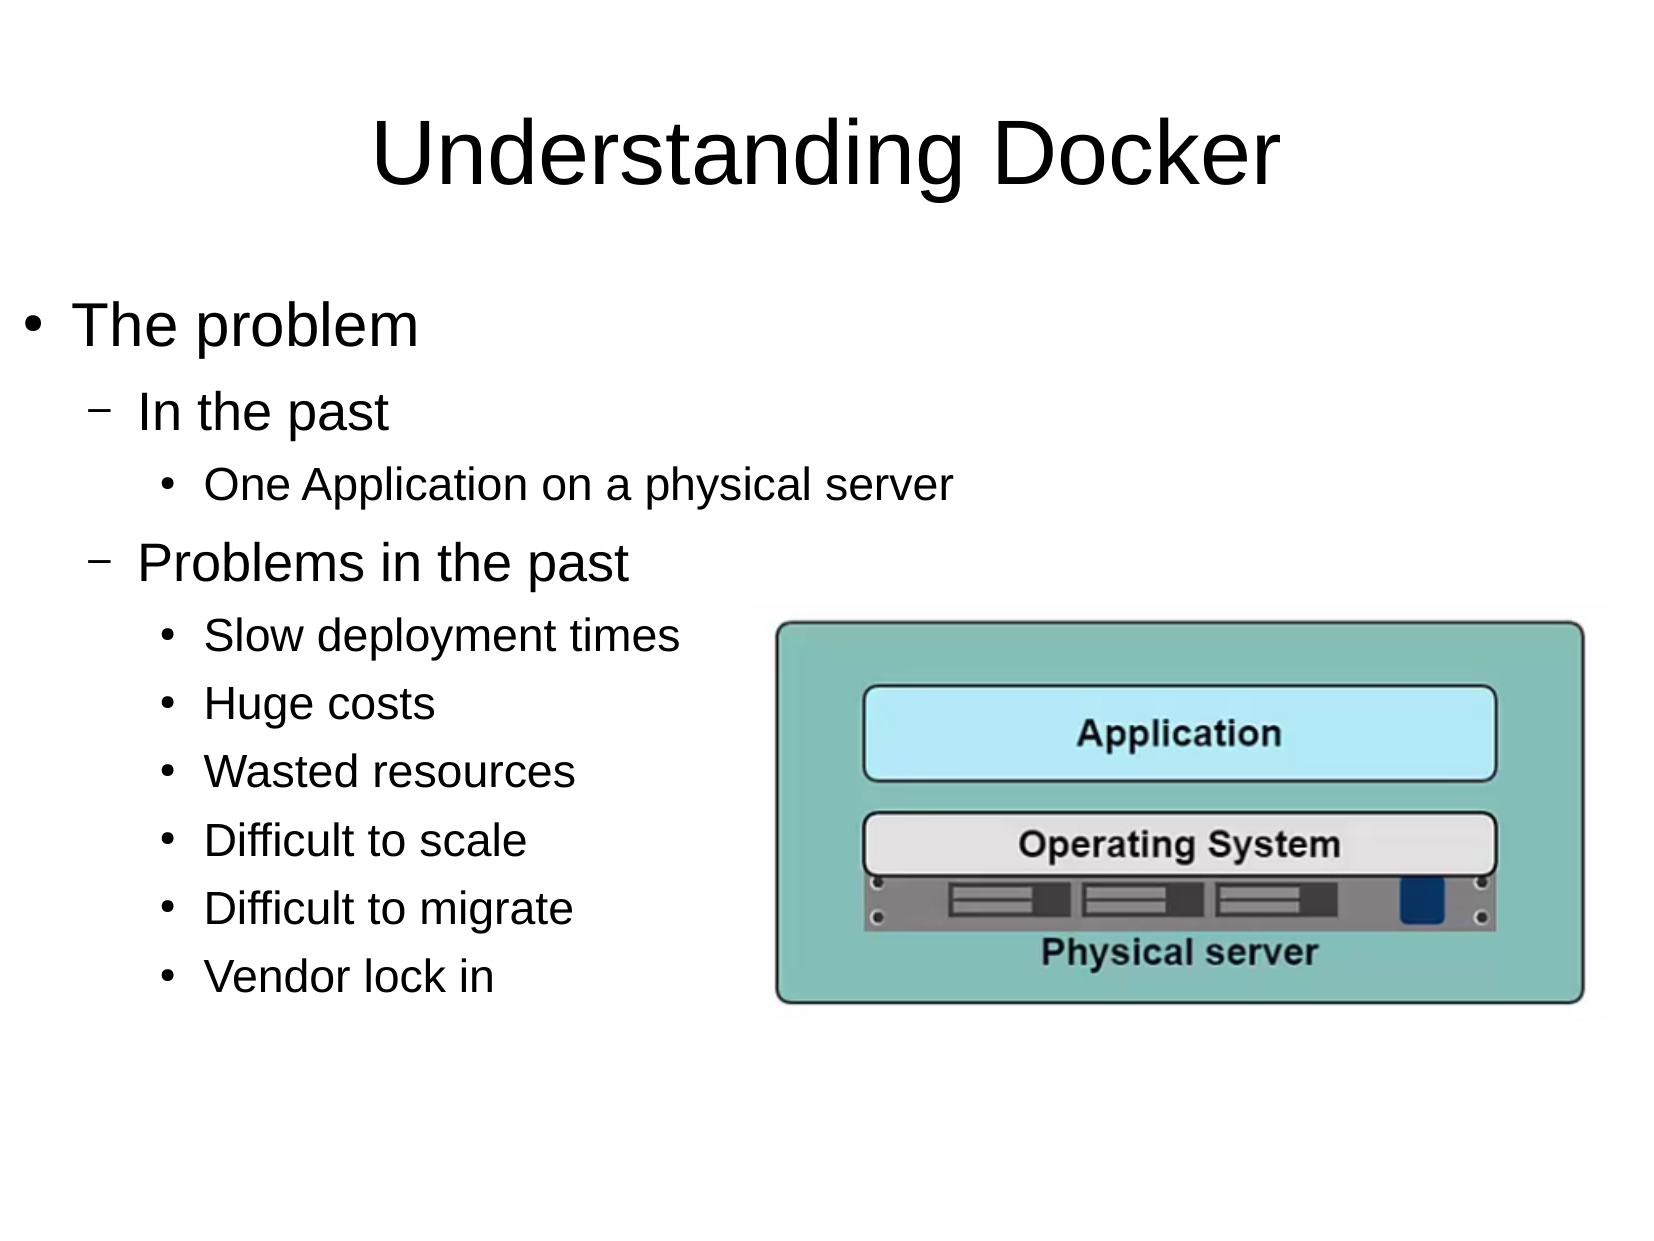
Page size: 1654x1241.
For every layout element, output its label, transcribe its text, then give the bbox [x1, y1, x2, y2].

picture [748, 603, 1608, 1022]
list The problem In the past One Application on a physical server Problems in the past Slow deployment times Huge costs Wasted resources Difficult to scale Difficult to migrate Vendor lock in [5, 290, 1495, 1010]
title Understanding Docker [82, 49, 1571, 257]
